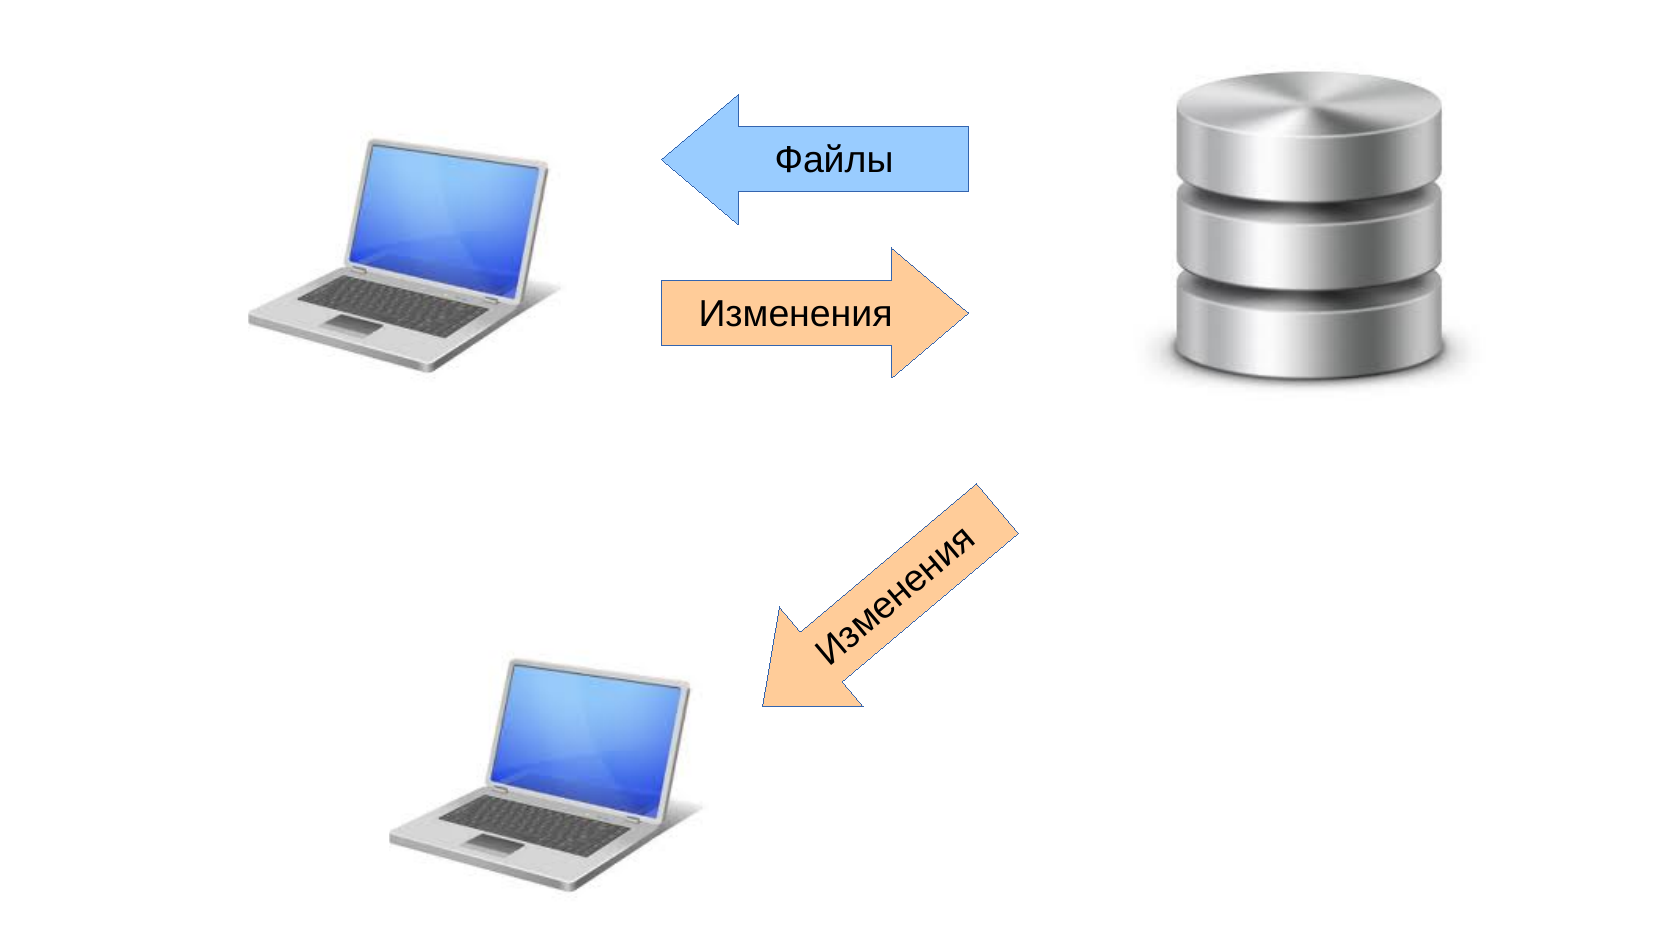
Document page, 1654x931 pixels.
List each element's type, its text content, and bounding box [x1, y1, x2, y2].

picture [248, 106, 567, 426]
text_box Изменения [661, 247, 969, 378]
picture [1133, 50, 1486, 402]
picture [389, 626, 709, 931]
text_box Файлы [661, 94, 969, 225]
text_box Изменения [762, 483, 1019, 707]
